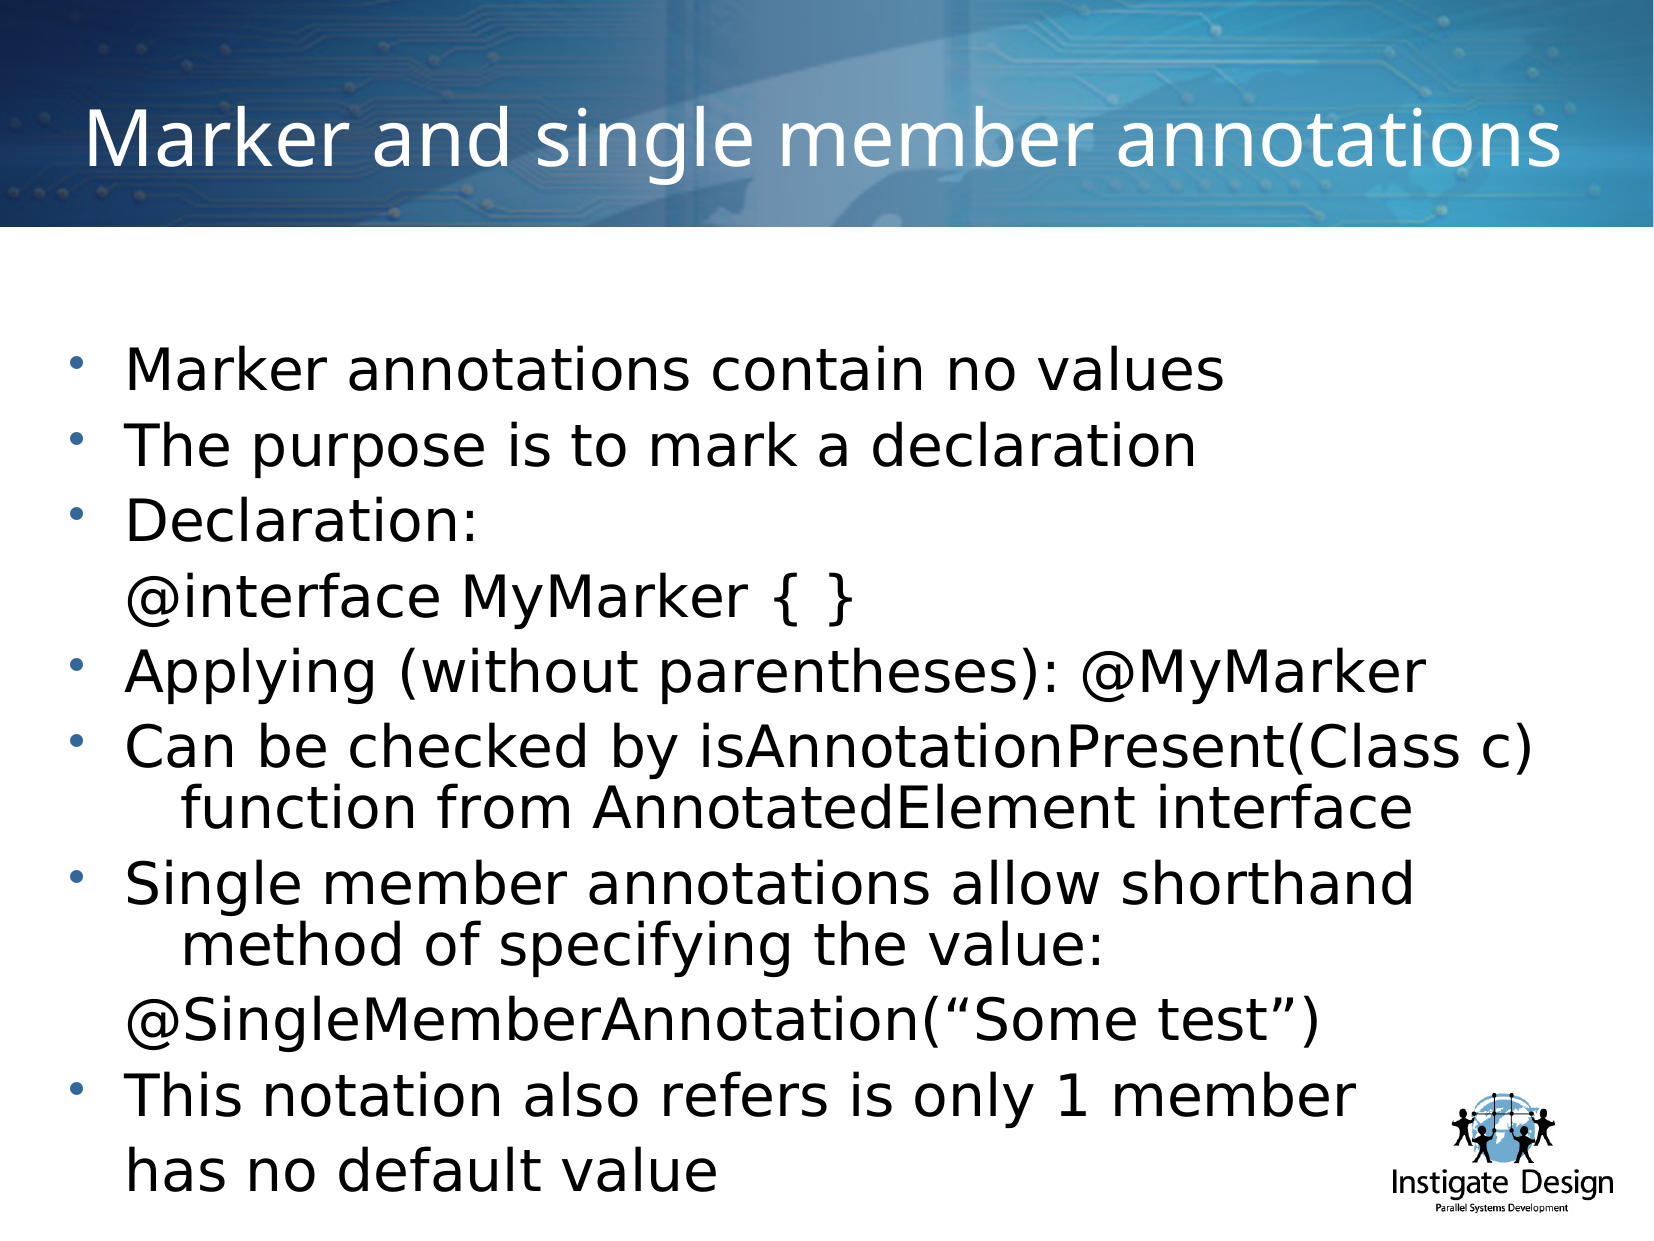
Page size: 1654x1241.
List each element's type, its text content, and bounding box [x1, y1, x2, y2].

title Marker and single member annotations [82, 48, 1570, 229]
picture [0, 0, 1654, 227]
picture [1557, 1093, 1613, 1213]
list Marker annotations contain no values The purpose is to mark a declaration Declaration: @interface MyMarker { } Applying (without parentheses): @MyMarker Can be checked by isAnnotationPresent(Class c) function from AnnotatedElement interface Single member annotations allow shorthand method of specifying the value: @SingleMemberAnnotation(“Some test”) This notation also refers is only 1 member has no default value [68, 341, 1557, 1214]
